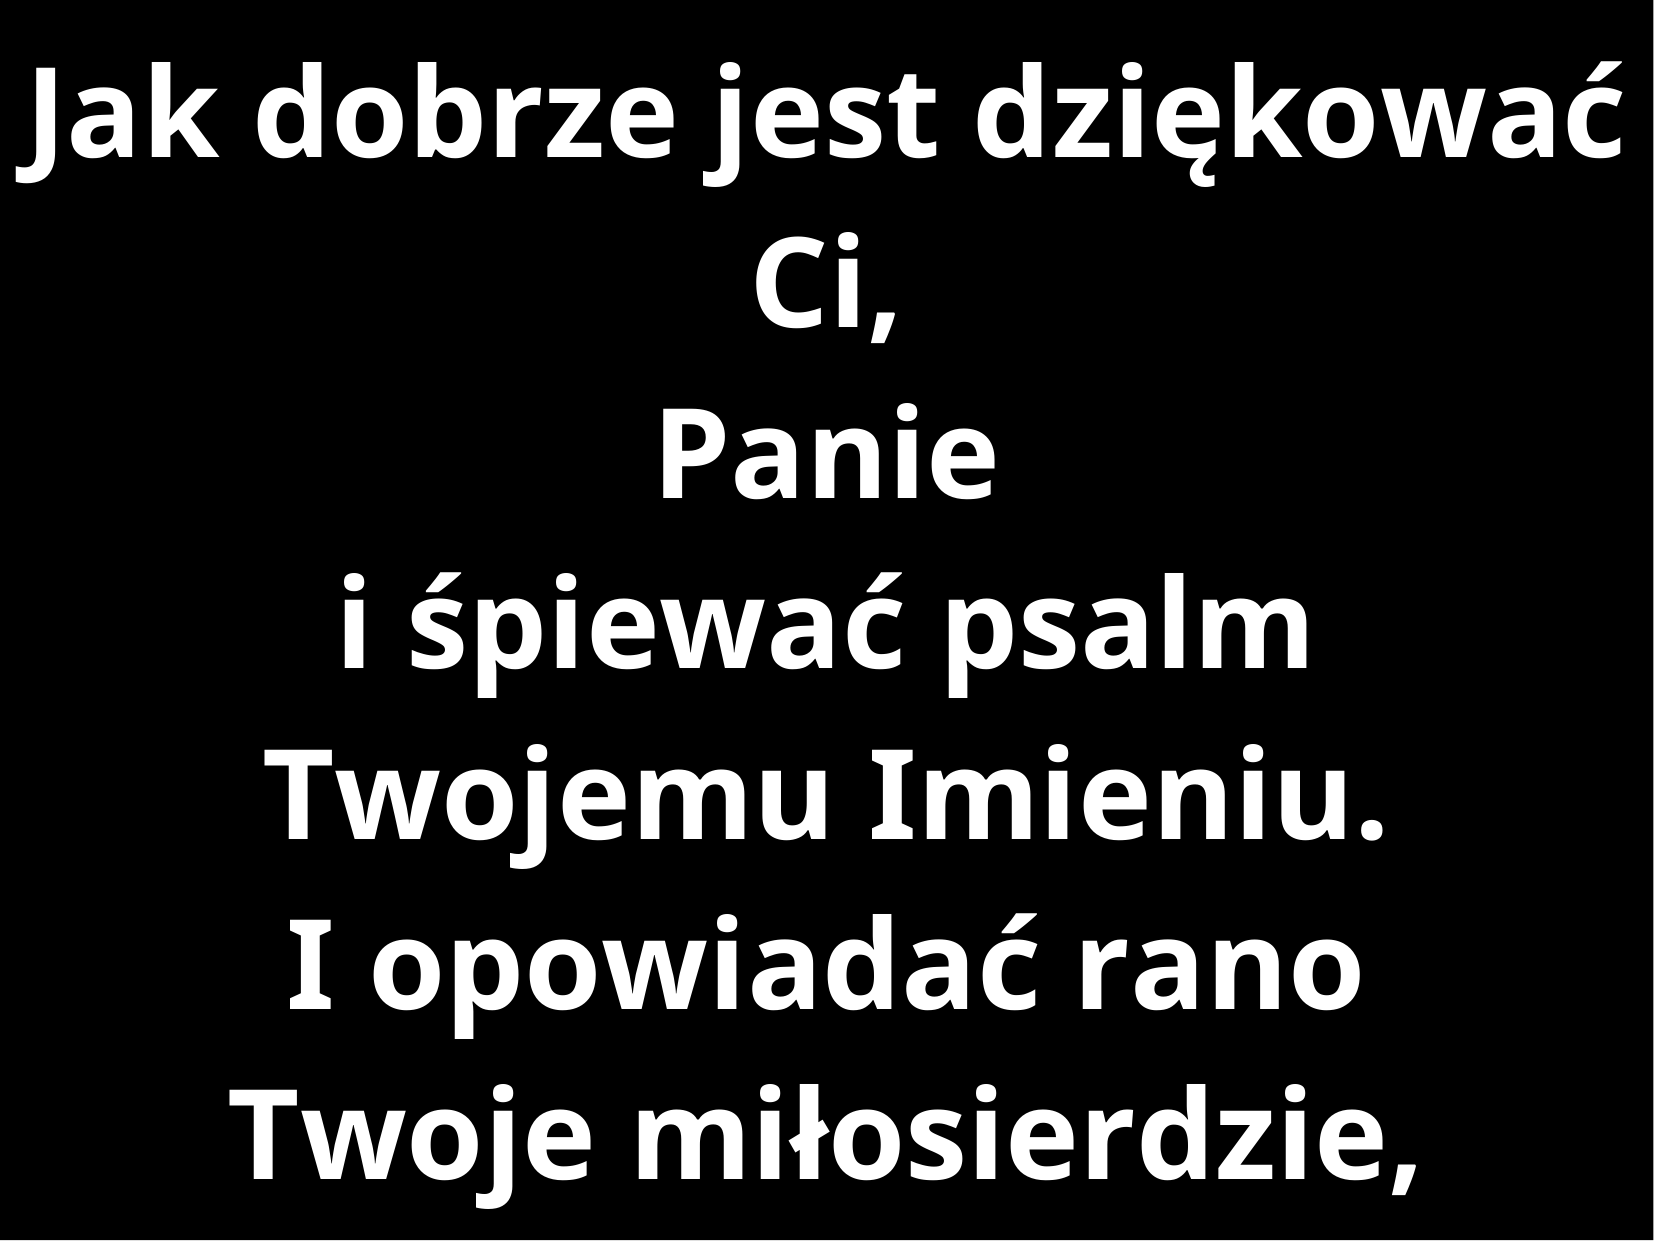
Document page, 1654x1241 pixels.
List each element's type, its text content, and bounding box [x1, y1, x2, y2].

title Jak dobrze jest dziękować Ci, Panie i śpiewać psalm Twojemu Imieniu. I opowiadać rano Twoje miłosierdzie, [0, 0, 1654, 1241]
